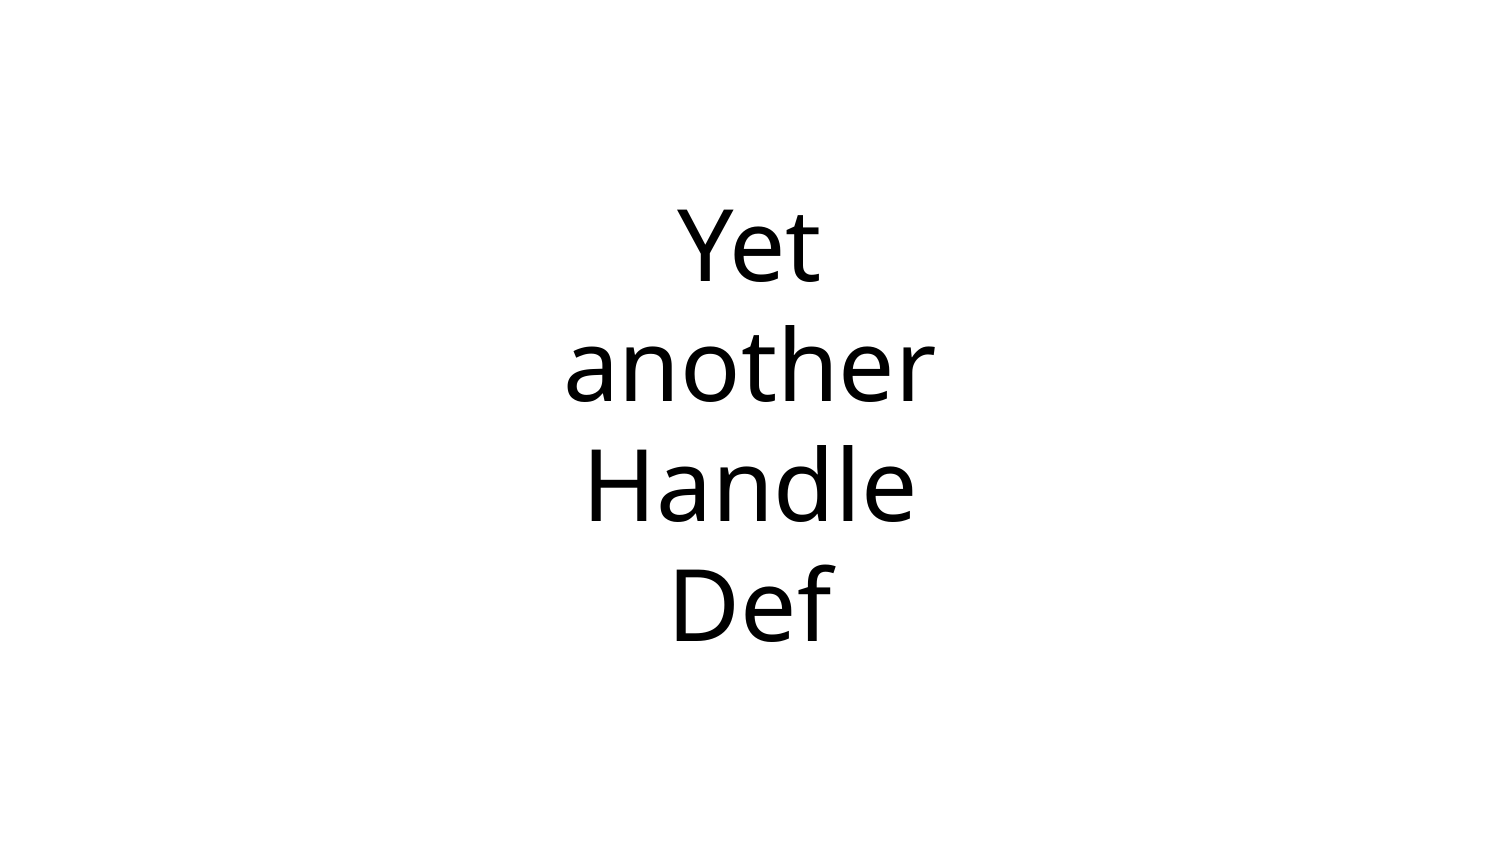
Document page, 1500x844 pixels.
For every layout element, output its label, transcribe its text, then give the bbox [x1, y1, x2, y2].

text_box Yet another Handle Def [503, 0, 996, 844]
